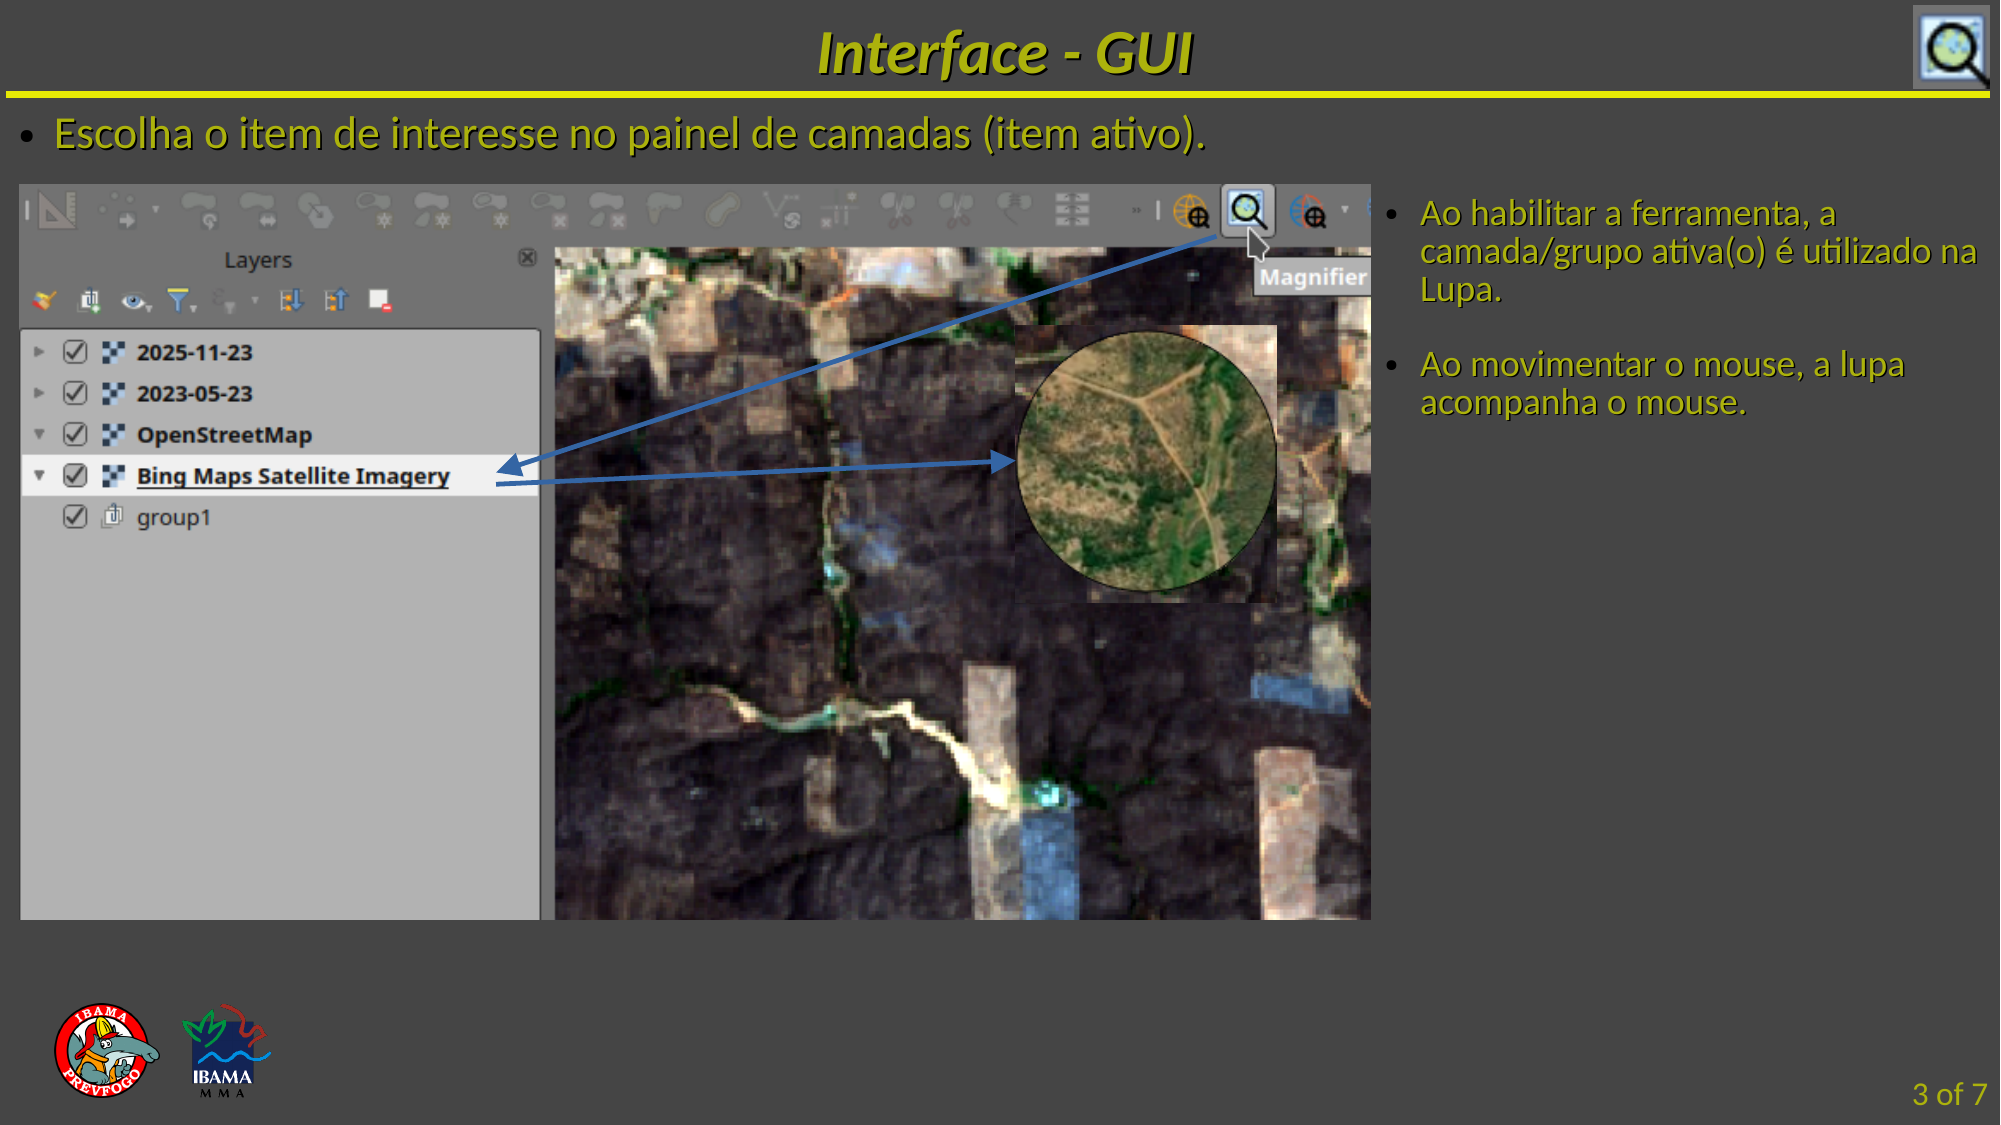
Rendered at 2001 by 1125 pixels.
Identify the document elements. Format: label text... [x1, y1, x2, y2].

picture [54, 1003, 160, 1098]
picture [1913, 5, 1990, 89]
picture [173, 1003, 272, 1098]
text_box Ao habilitar a ferramenta, a camada/grupo ativa(o) é utilizado na Lupa. Ao movimentar o mouse, a lupa acompanha o mouse. [1371, 189, 1997, 432]
text_box <número> of 7 [1757, 1080, 1989, 1125]
picture [19, 184, 1371, 920]
subtitle Interface - GUI [9, 11, 2000, 95]
text_box Escolha o item de interesse no painel de camadas (item ativo). [3, 107, 2000, 185]
